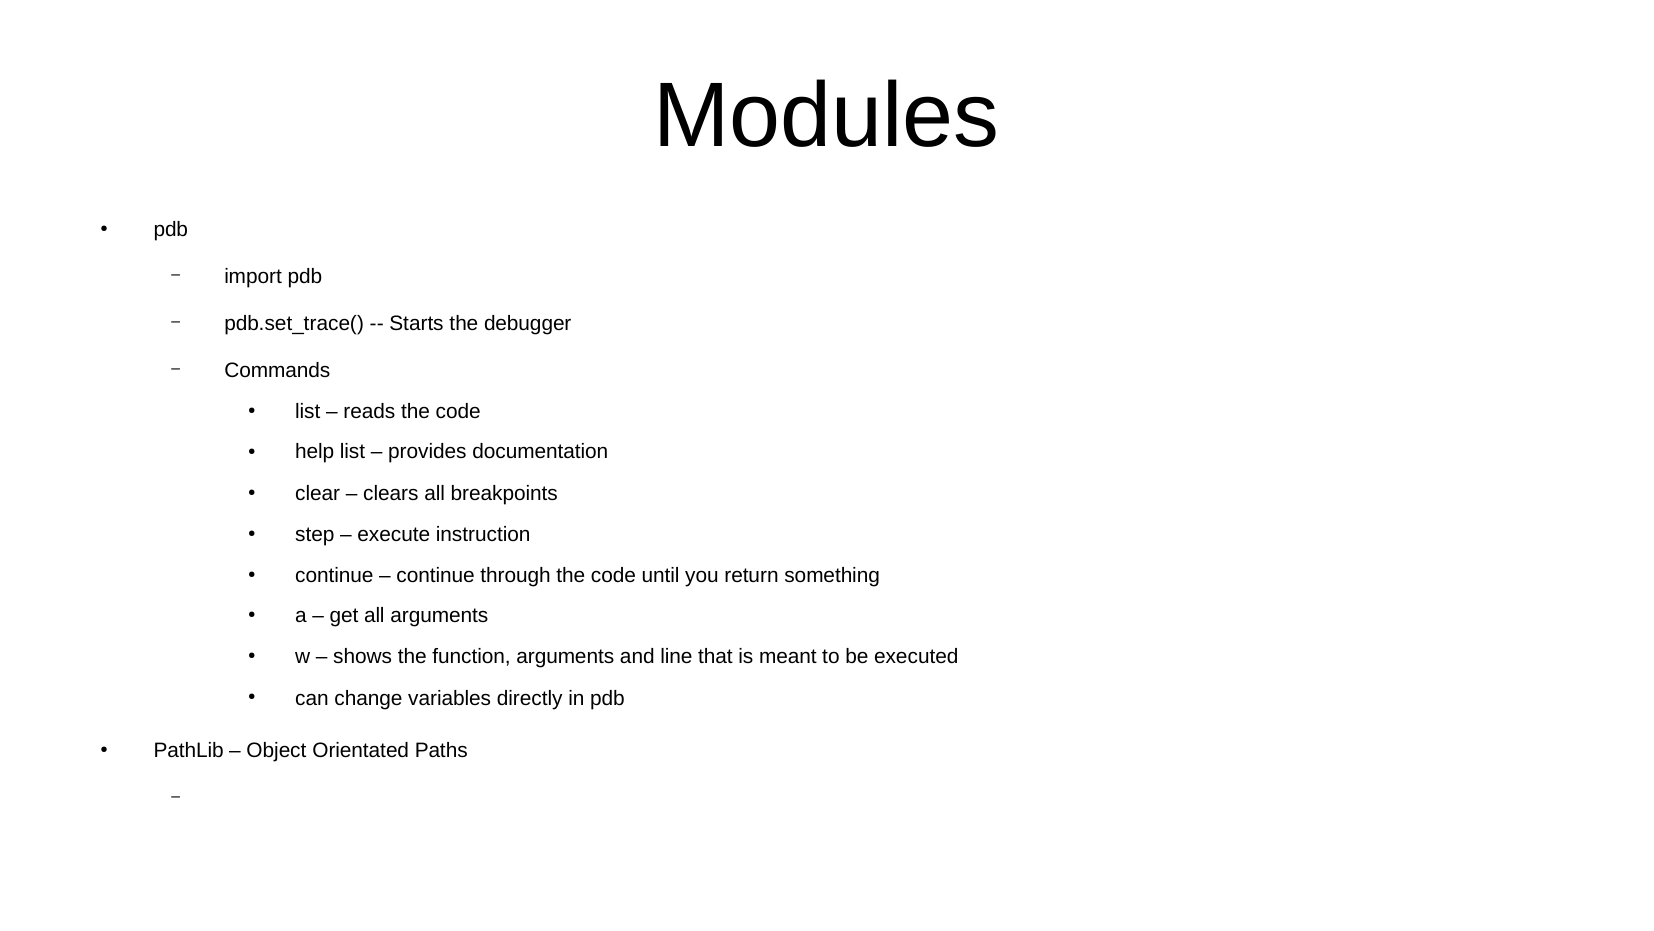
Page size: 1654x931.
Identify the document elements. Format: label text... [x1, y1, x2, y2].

list pdb import pdb pdb.set_trace() -- Starts the debugger Commands list – reads the code help list – provides documentation clear – clears all breakpoints step – execute instruction continue – continue through the code until you return something a – get all arguments w – shows the function, arguments and line that is meant to be executed can change variables directly in pdb PathLib – Object Orientated Paths [82, 217, 1613, 901]
title Modules [82, 37, 1571, 193]
